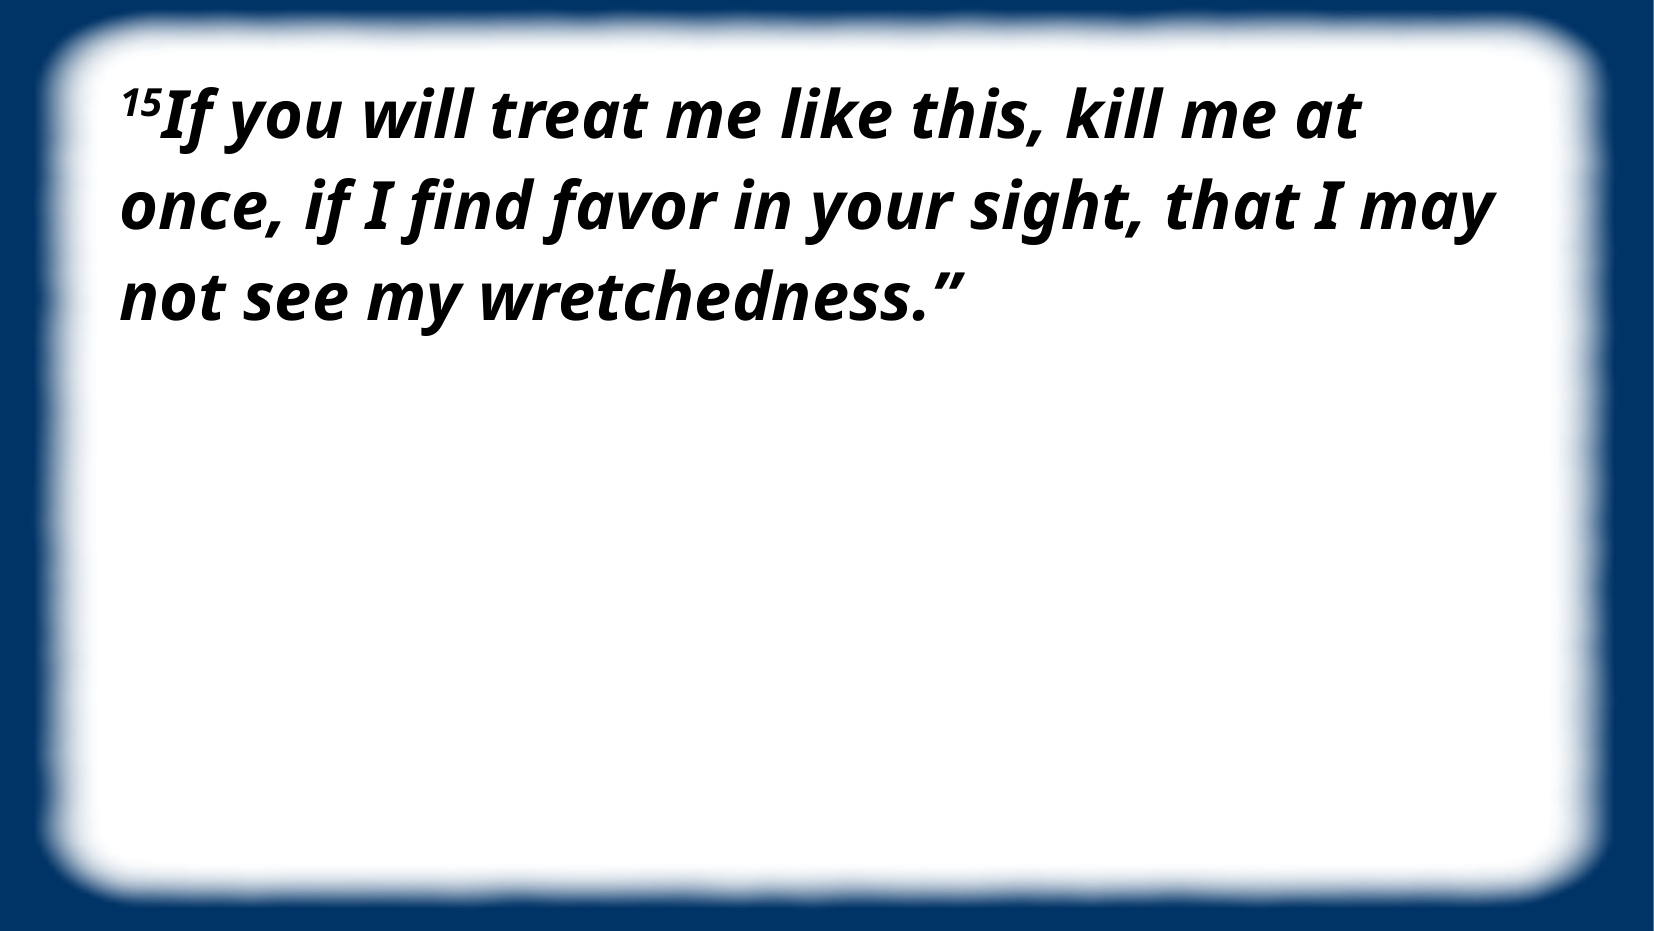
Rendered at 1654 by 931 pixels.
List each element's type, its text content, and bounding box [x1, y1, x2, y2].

picture [0, 0, 1654, 931]
text_box 15If you will treat me like this, kill me at once, if I find favor in your sight, that I may not see my wretchedness.” [105, 60, 1546, 342]
